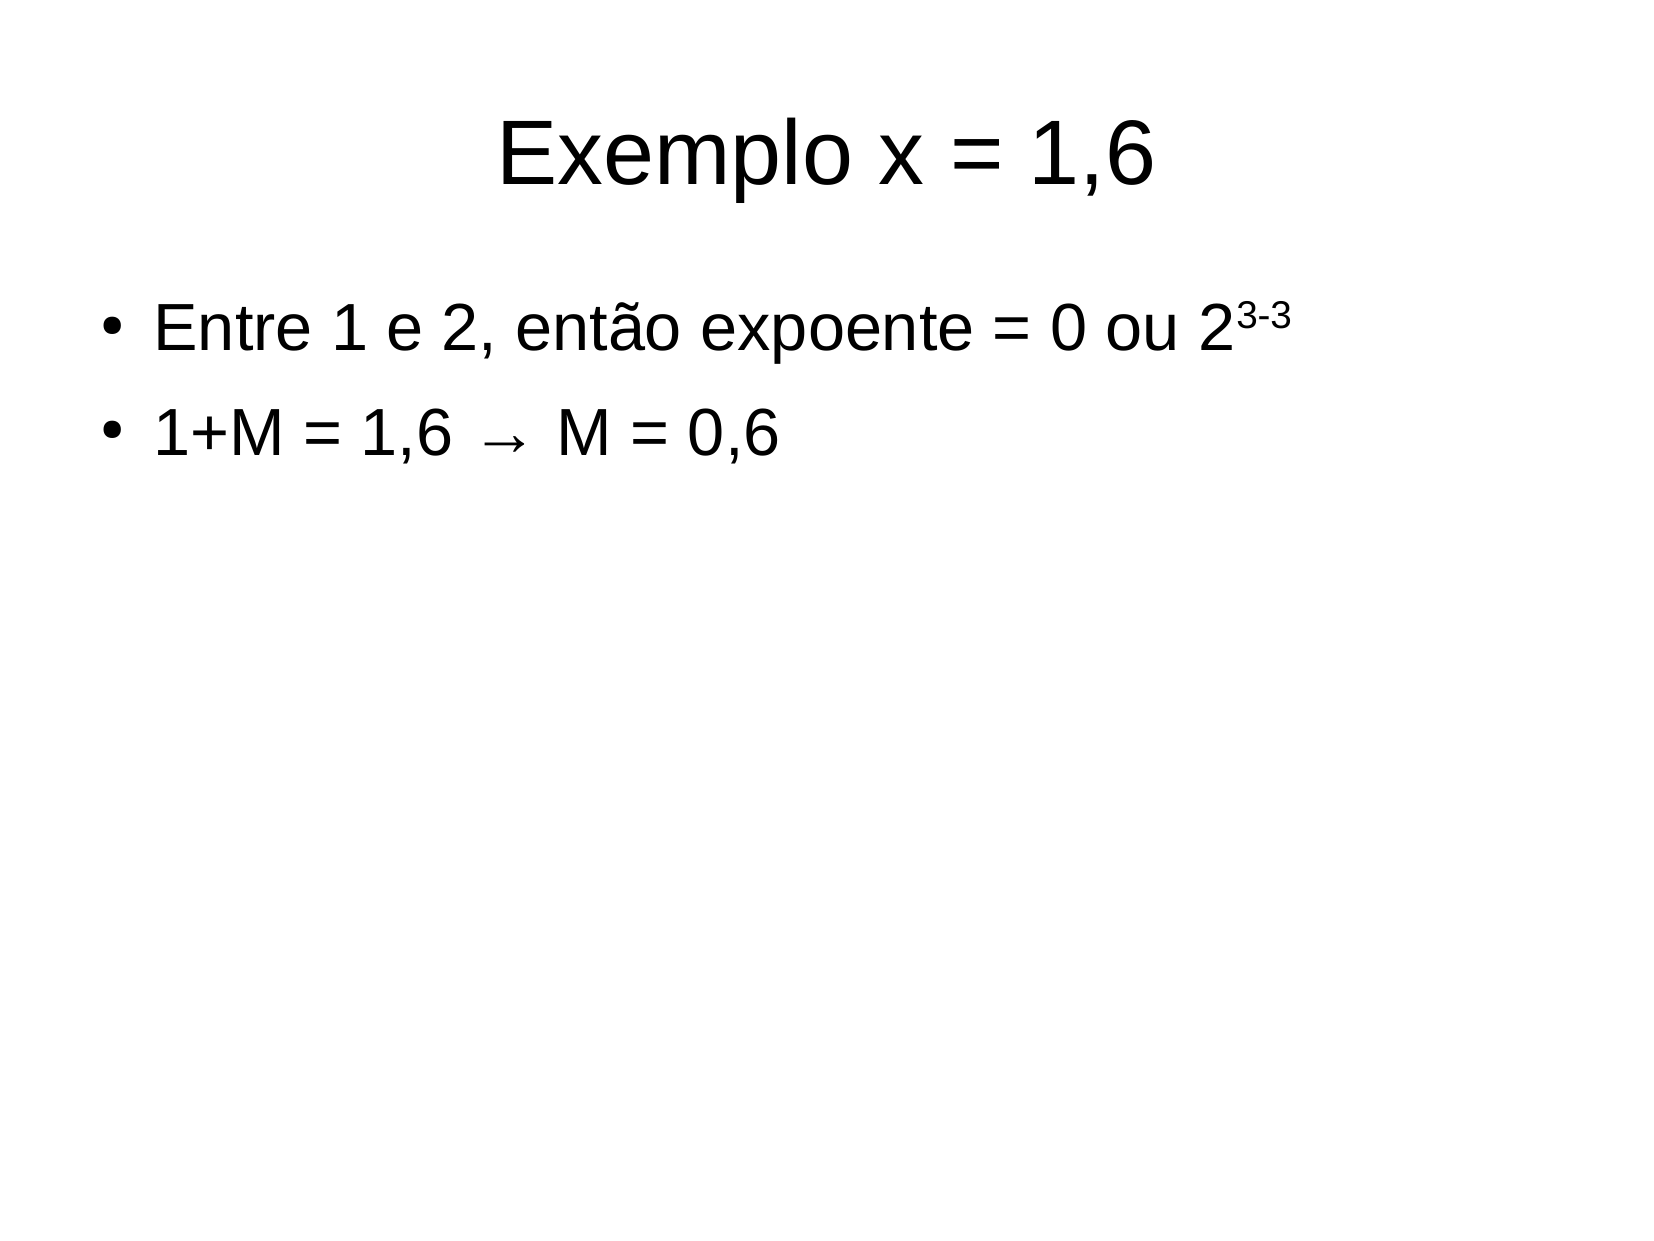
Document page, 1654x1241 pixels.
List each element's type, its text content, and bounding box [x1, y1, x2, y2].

list Entre 1 e 2, então expoente = 0 ou 23-3 1+M = 1,6 → M = 0,6 [82, 290, 1571, 1109]
title Exemplo x = 1,6 [82, 49, 1571, 257]
